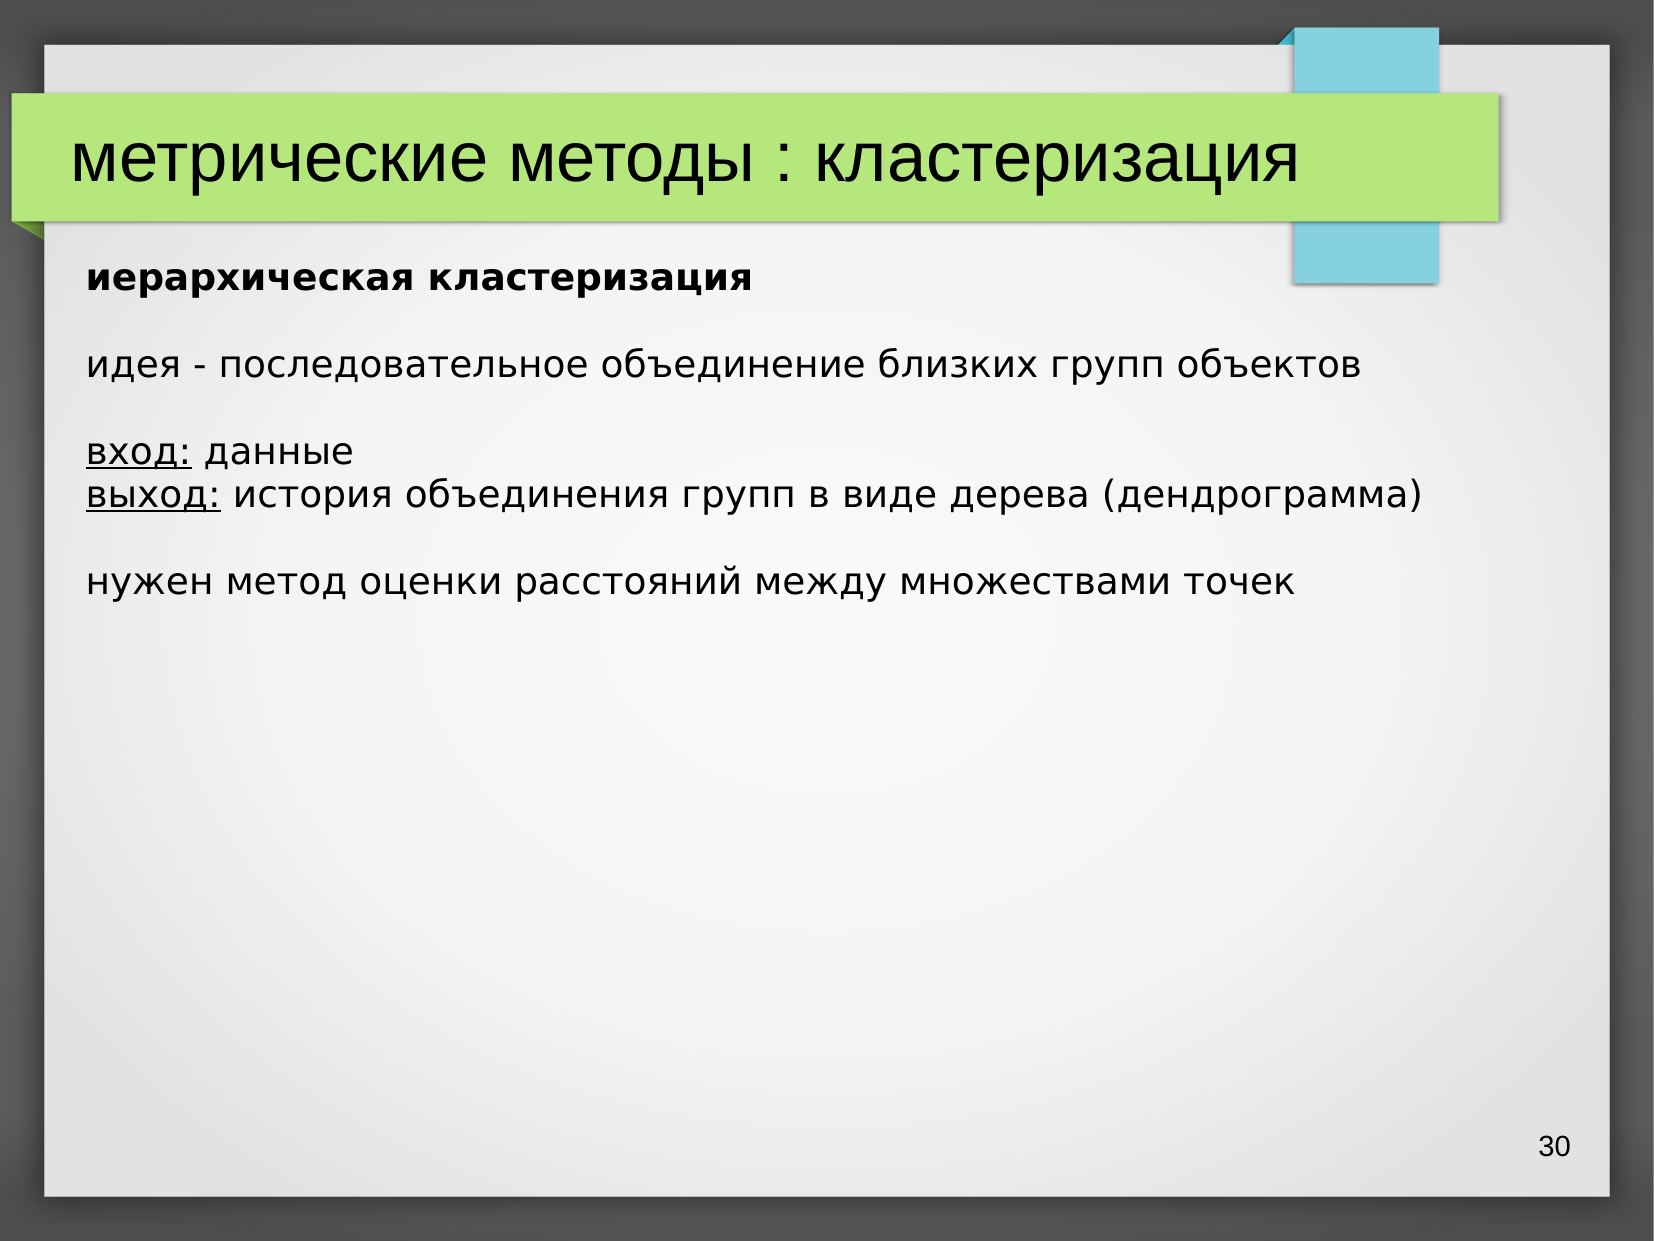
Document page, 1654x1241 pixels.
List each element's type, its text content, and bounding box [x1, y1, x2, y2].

text_box иерархическая кластеризация идея - последовательное объединение близких групп объектов вход: данные выход: история объединения групп в виде дерева (дендрограмма) нужен метод оценки расстояний между множествами точек [70, 248, 1560, 792]
picture [0, 0, 1654, 1241]
title метрические методы : кластеризация [70, 117, 1382, 197]
